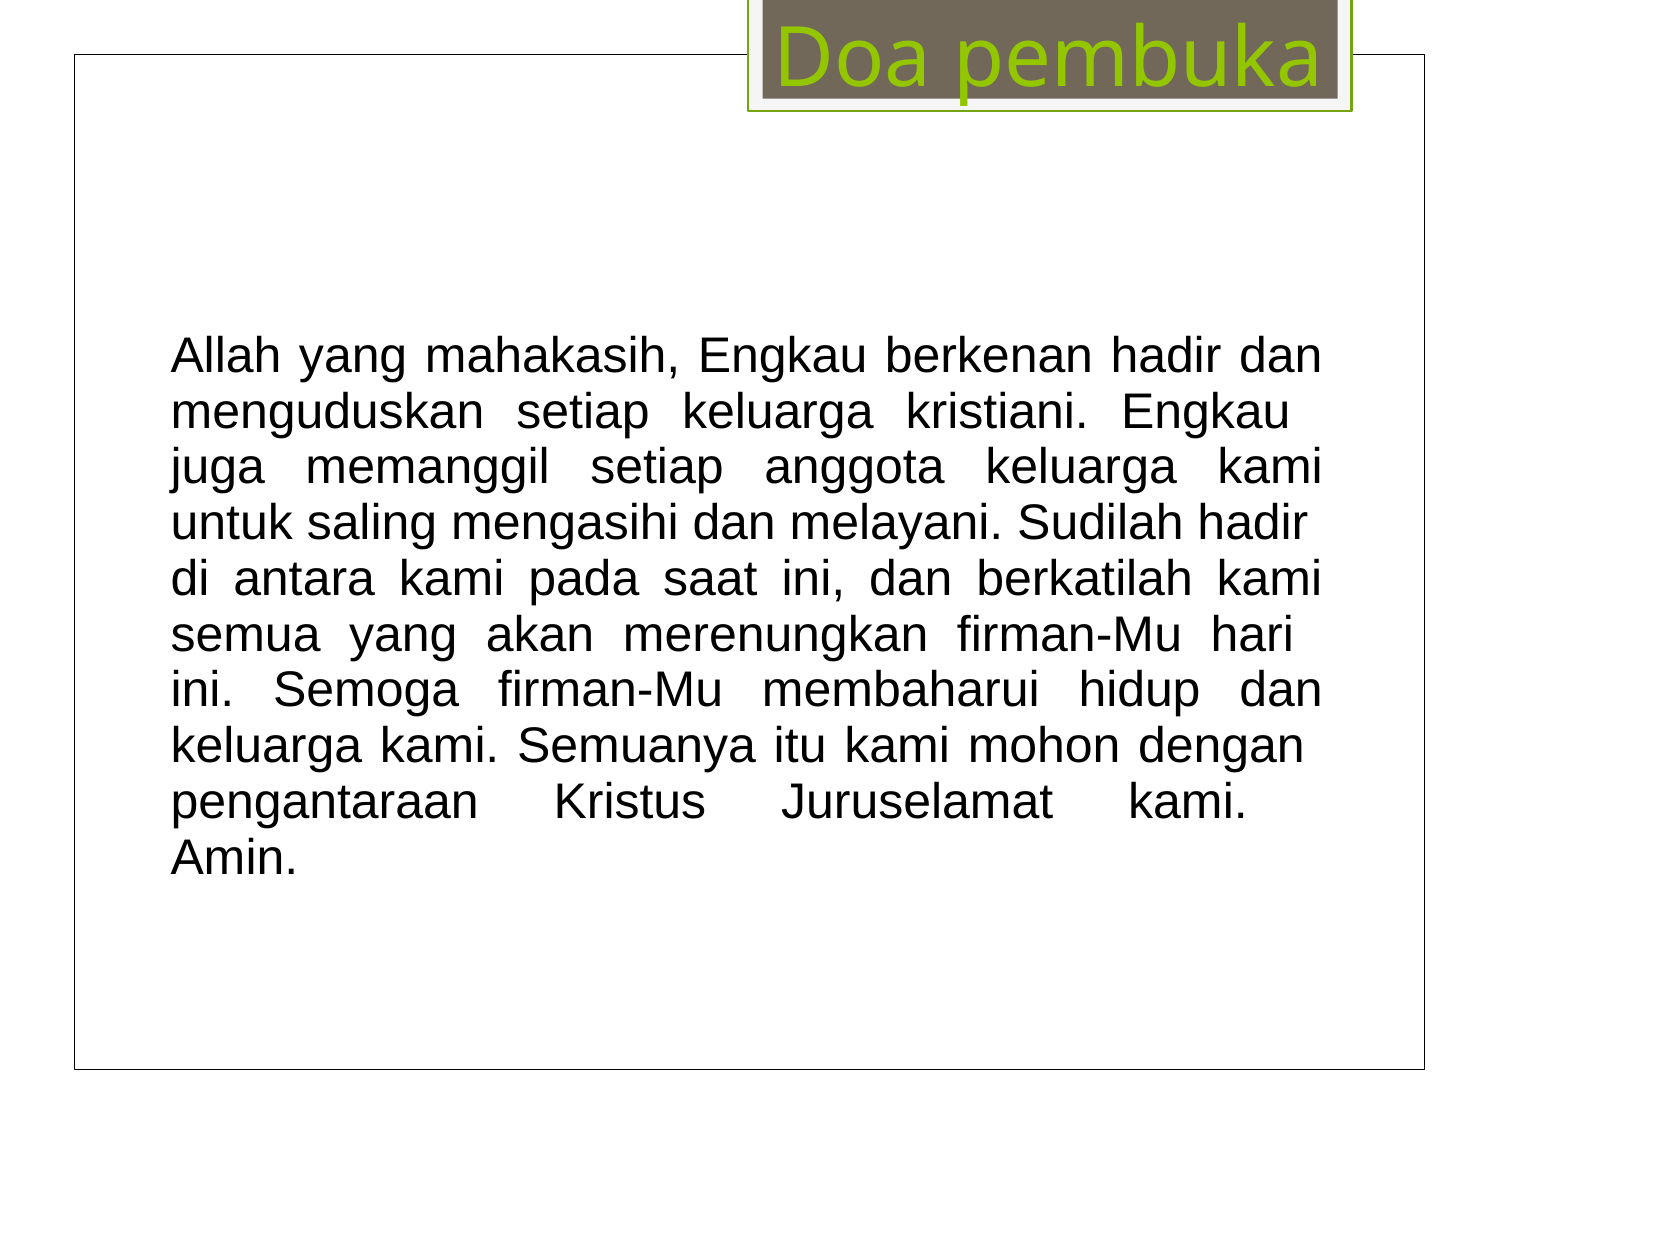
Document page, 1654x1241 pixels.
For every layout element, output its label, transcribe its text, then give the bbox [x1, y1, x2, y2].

title Doa pembuka [773, 0, 1353, 121]
title Allah yang mahakasih, Engkau berkenan hadir dan menguduskan setiap keluarga kristiani. Engkau juga memanggil setiap anggota keluarga kami untuk saling mengasihi dan melayani. Sudilah hadir di antara kami pada saat ini, dan berkatilah kami semua yang akan merenungkan firman-Mu hari ini. Semoga firman-Mu membaharui hidup dan keluarga kami. Semuanya itu kami mohon dengan pengantaraan Kristus Juruselamat kami. Amin. [170, 240, 1323, 916]
